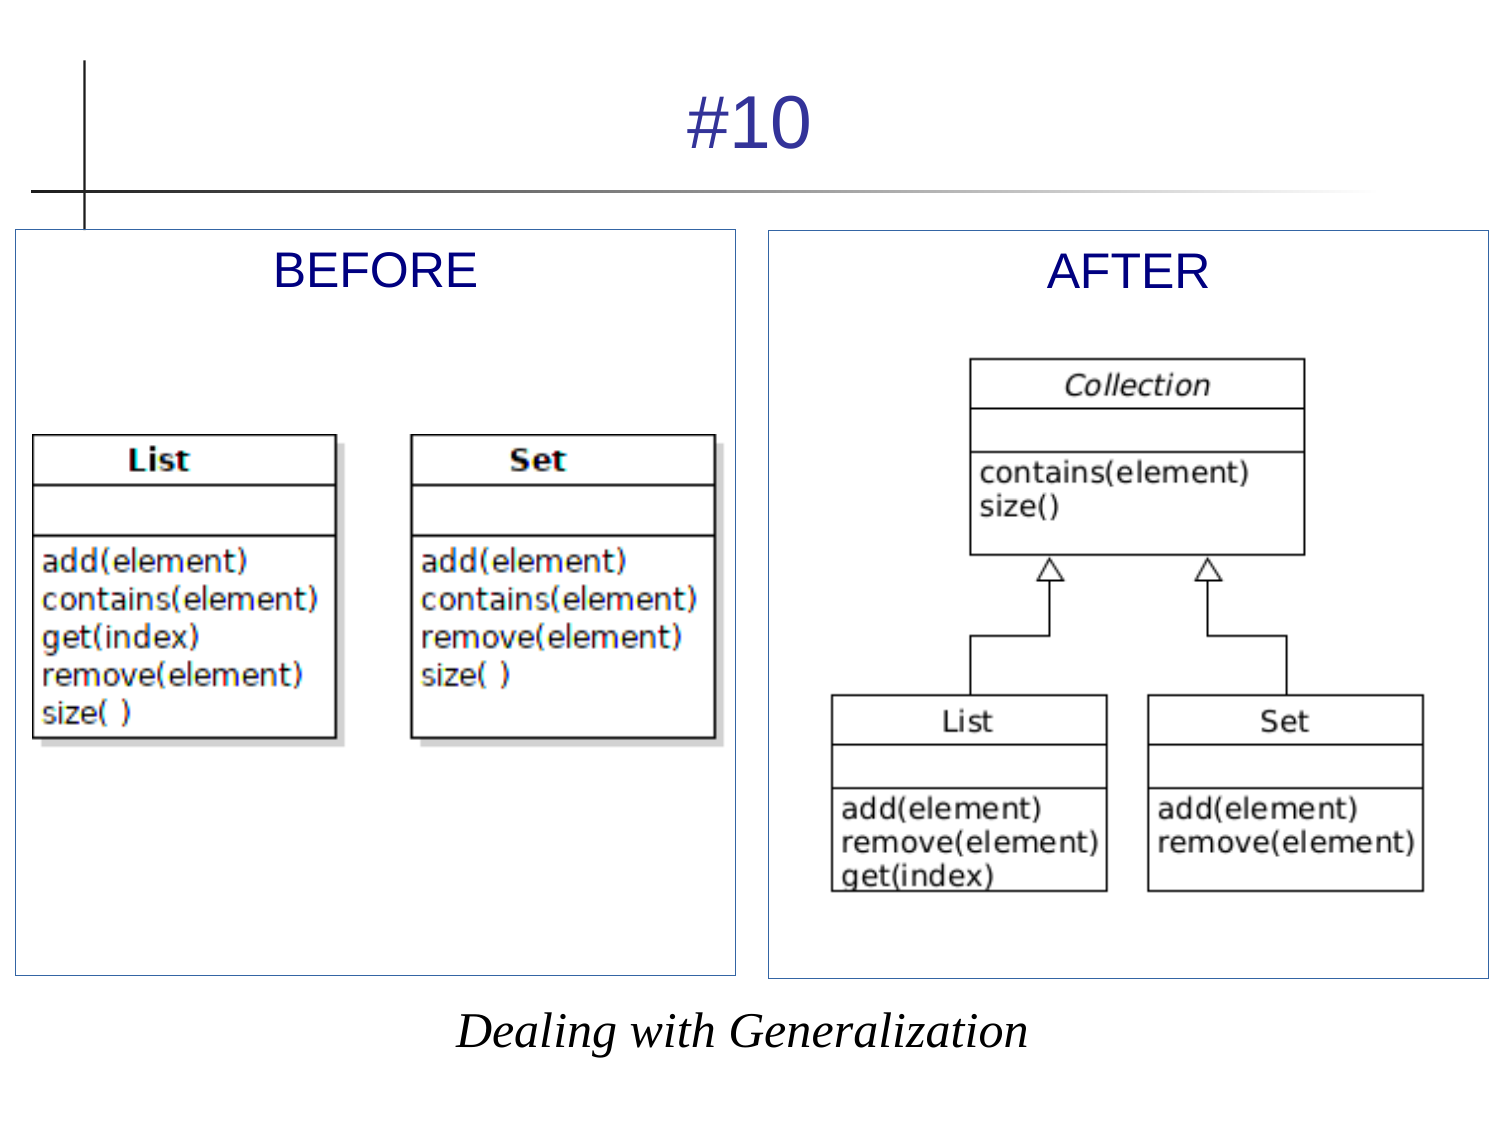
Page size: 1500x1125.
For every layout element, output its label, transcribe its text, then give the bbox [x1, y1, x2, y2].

picture [32, 434, 727, 751]
picture [792, 319, 1464, 932]
list BEFORE [15, 229, 736, 976]
text_box Dealing with Generalization [45, 990, 1441, 1115]
title #10 [50, 37, 1450, 201]
list AFTER [768, 230, 1489, 979]
